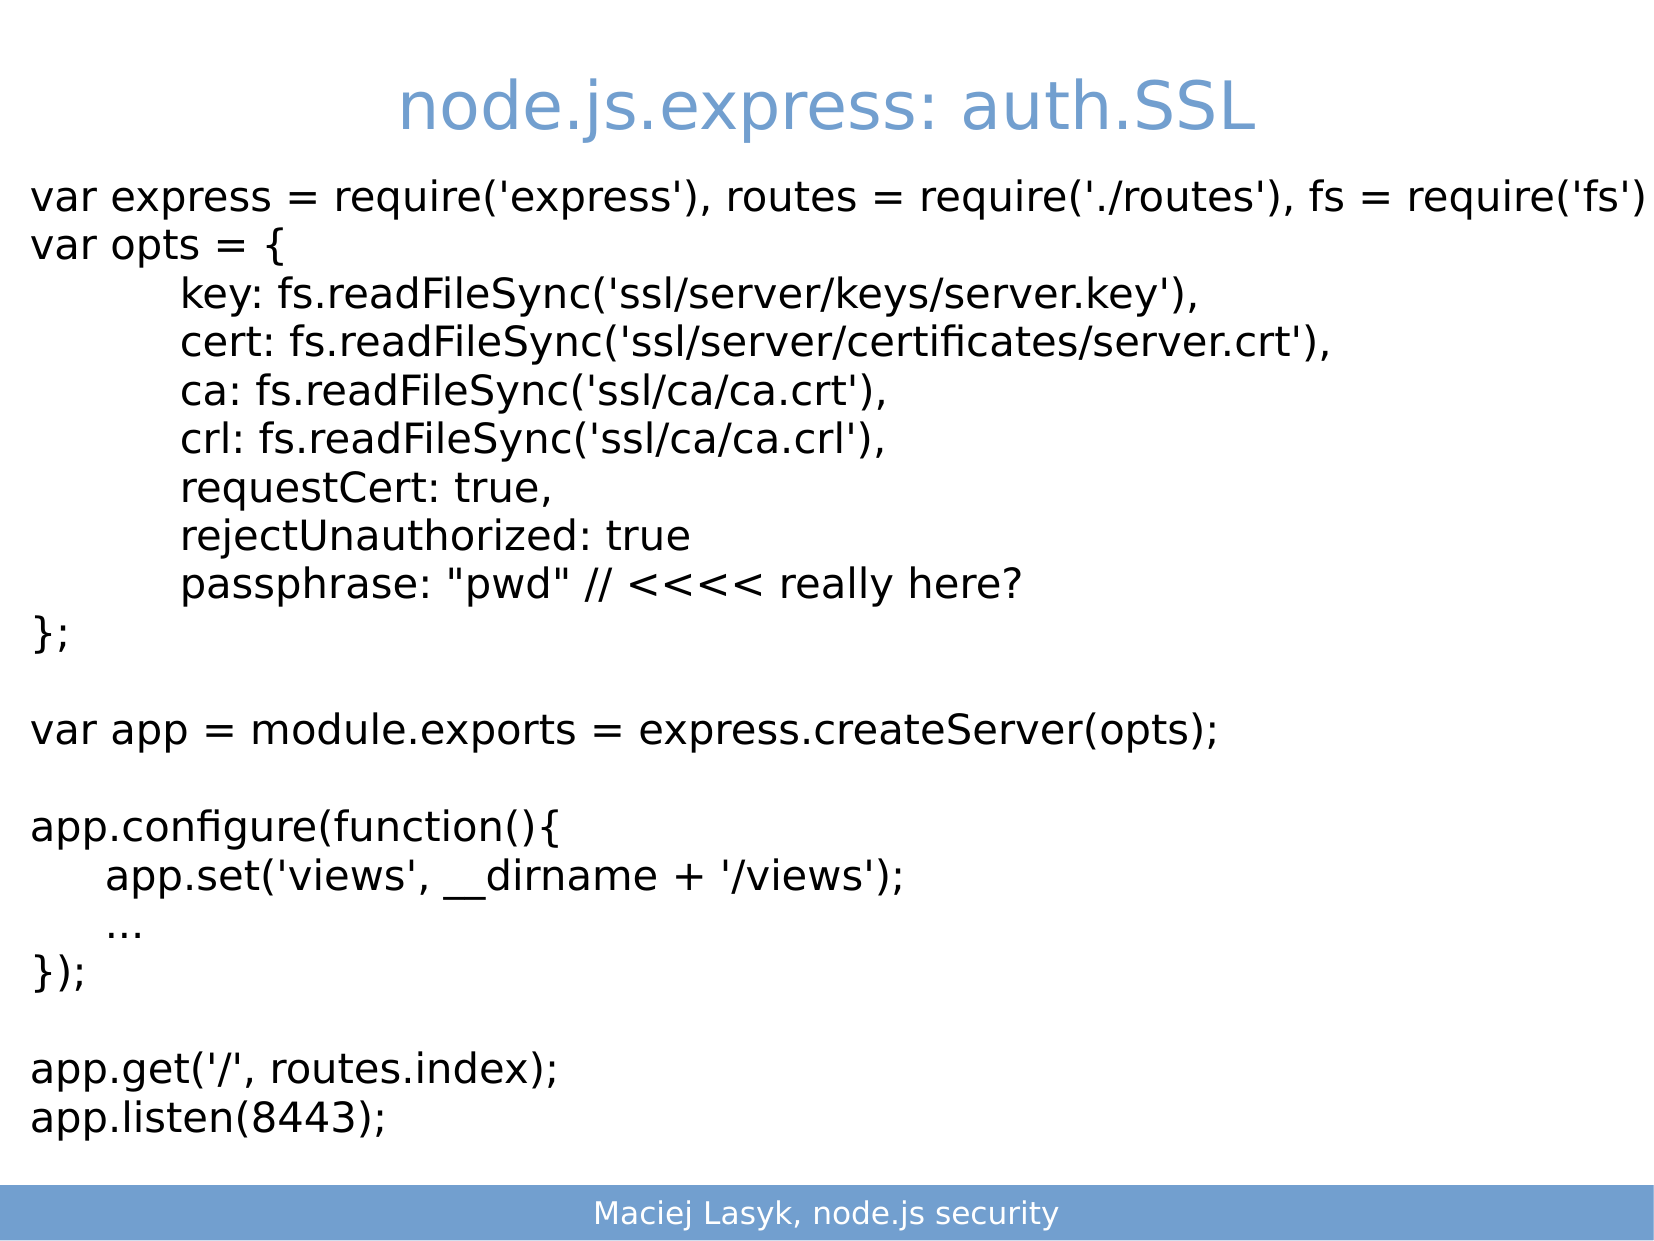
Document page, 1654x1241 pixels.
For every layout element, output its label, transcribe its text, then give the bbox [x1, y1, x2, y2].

text_box [0, 1185, 1654, 1241]
text_box Maciej Lasyk, node.js security [578, 1188, 1076, 1240]
text_box var express = require('express'), routes = require('./routes'), fs = require('fs') var opts = { key: fs.readFileSync('ssl/server/keys/server.key'), cert: fs.readFileSync('ssl/server/certificates/server.crt'), ca: fs.readFileSync('ssl/ca/ca.crt'), crl: fs.readFileSync('ssl/ca/ca.crl'), requestCert: true, rejectUnauthorized: true passphrase: "pwd" // <<<< really here? }; var app = module.exports = express.createServer(opts); app.configure(function(){ app.set('views', __dirname + '/views'); ... }); app.get('/', routes.index); app.listen(8443); [15, 165, 1654, 1150]
text_box node.js.express: auth.SSL [382, 60, 1271, 153]
